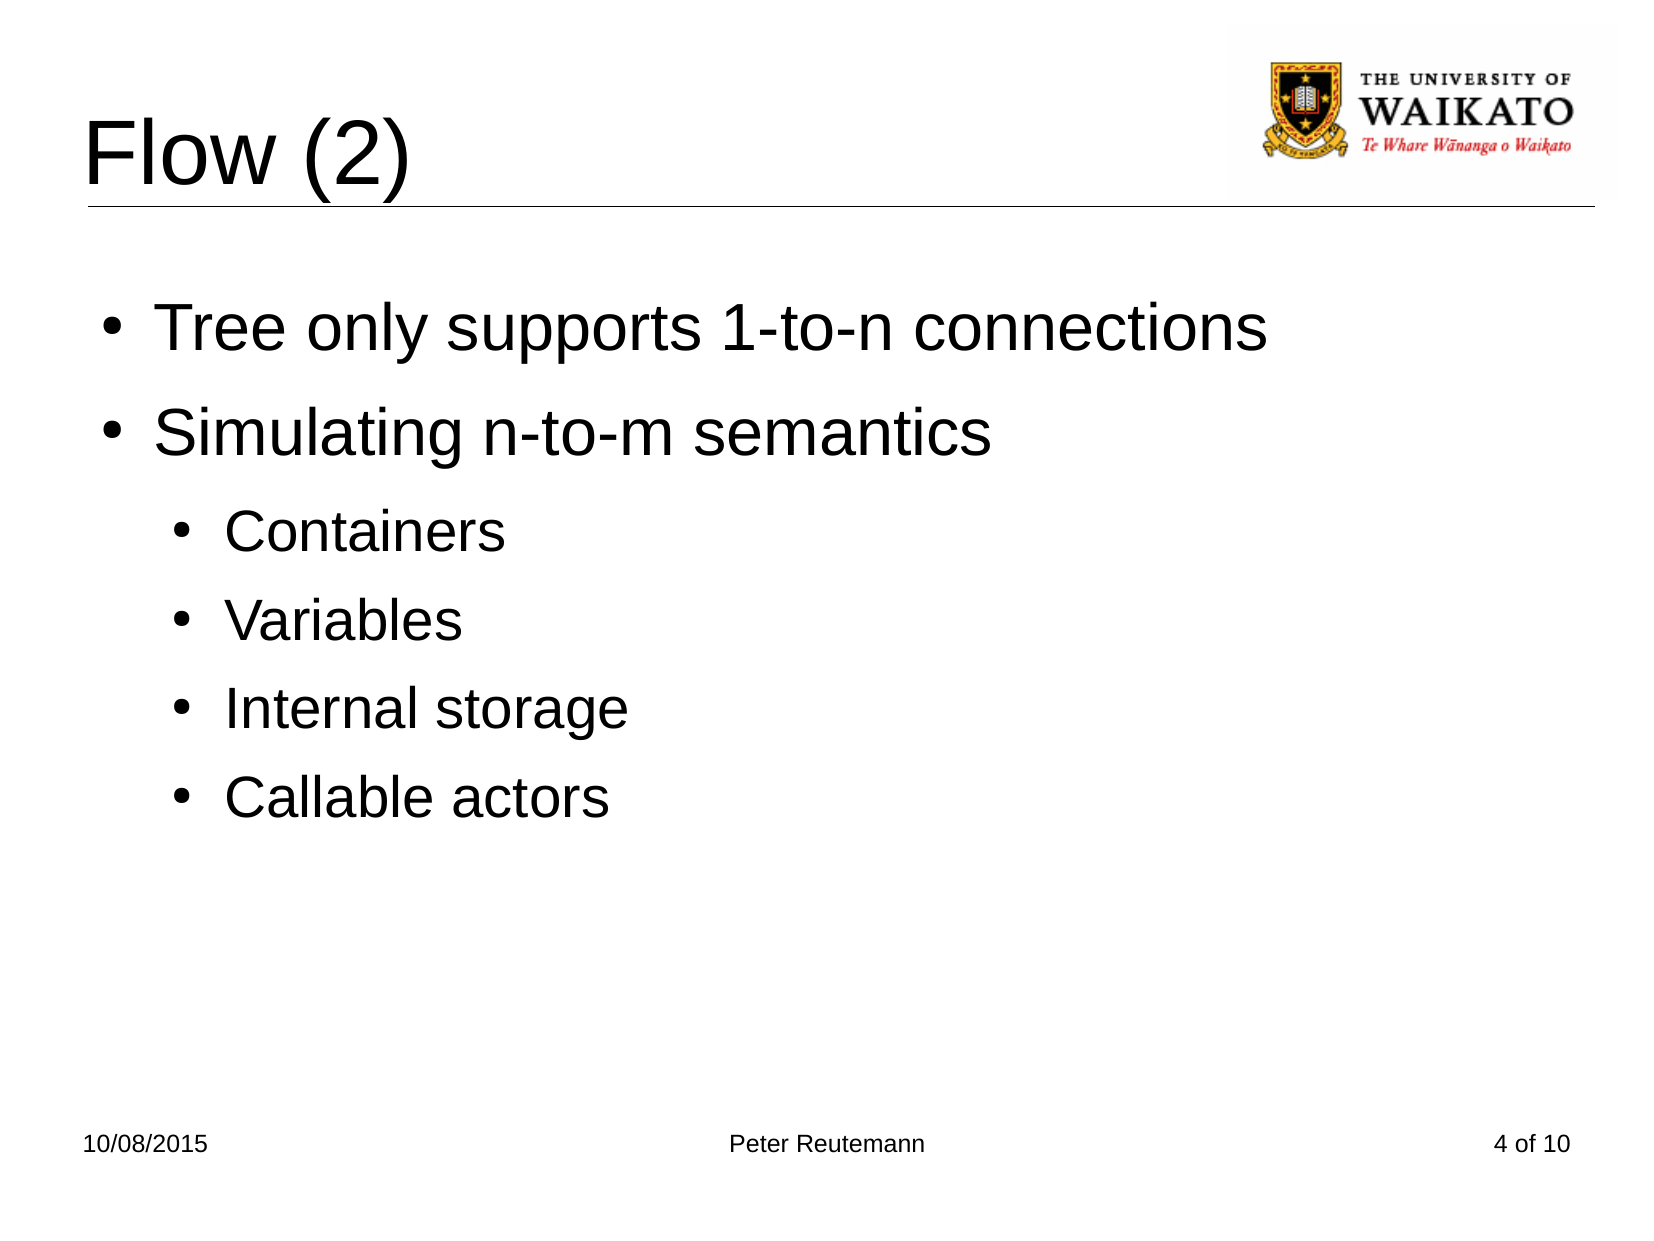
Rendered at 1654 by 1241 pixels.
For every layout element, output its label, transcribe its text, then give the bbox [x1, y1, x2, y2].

picture [1228, 24, 1619, 201]
title Flow (2) [82, 49, 1571, 257]
list Tree only supports 1-to-n connections Simulating n-to-m semantics Containers Variables Internal storage Callable actors [82, 290, 1571, 1010]
